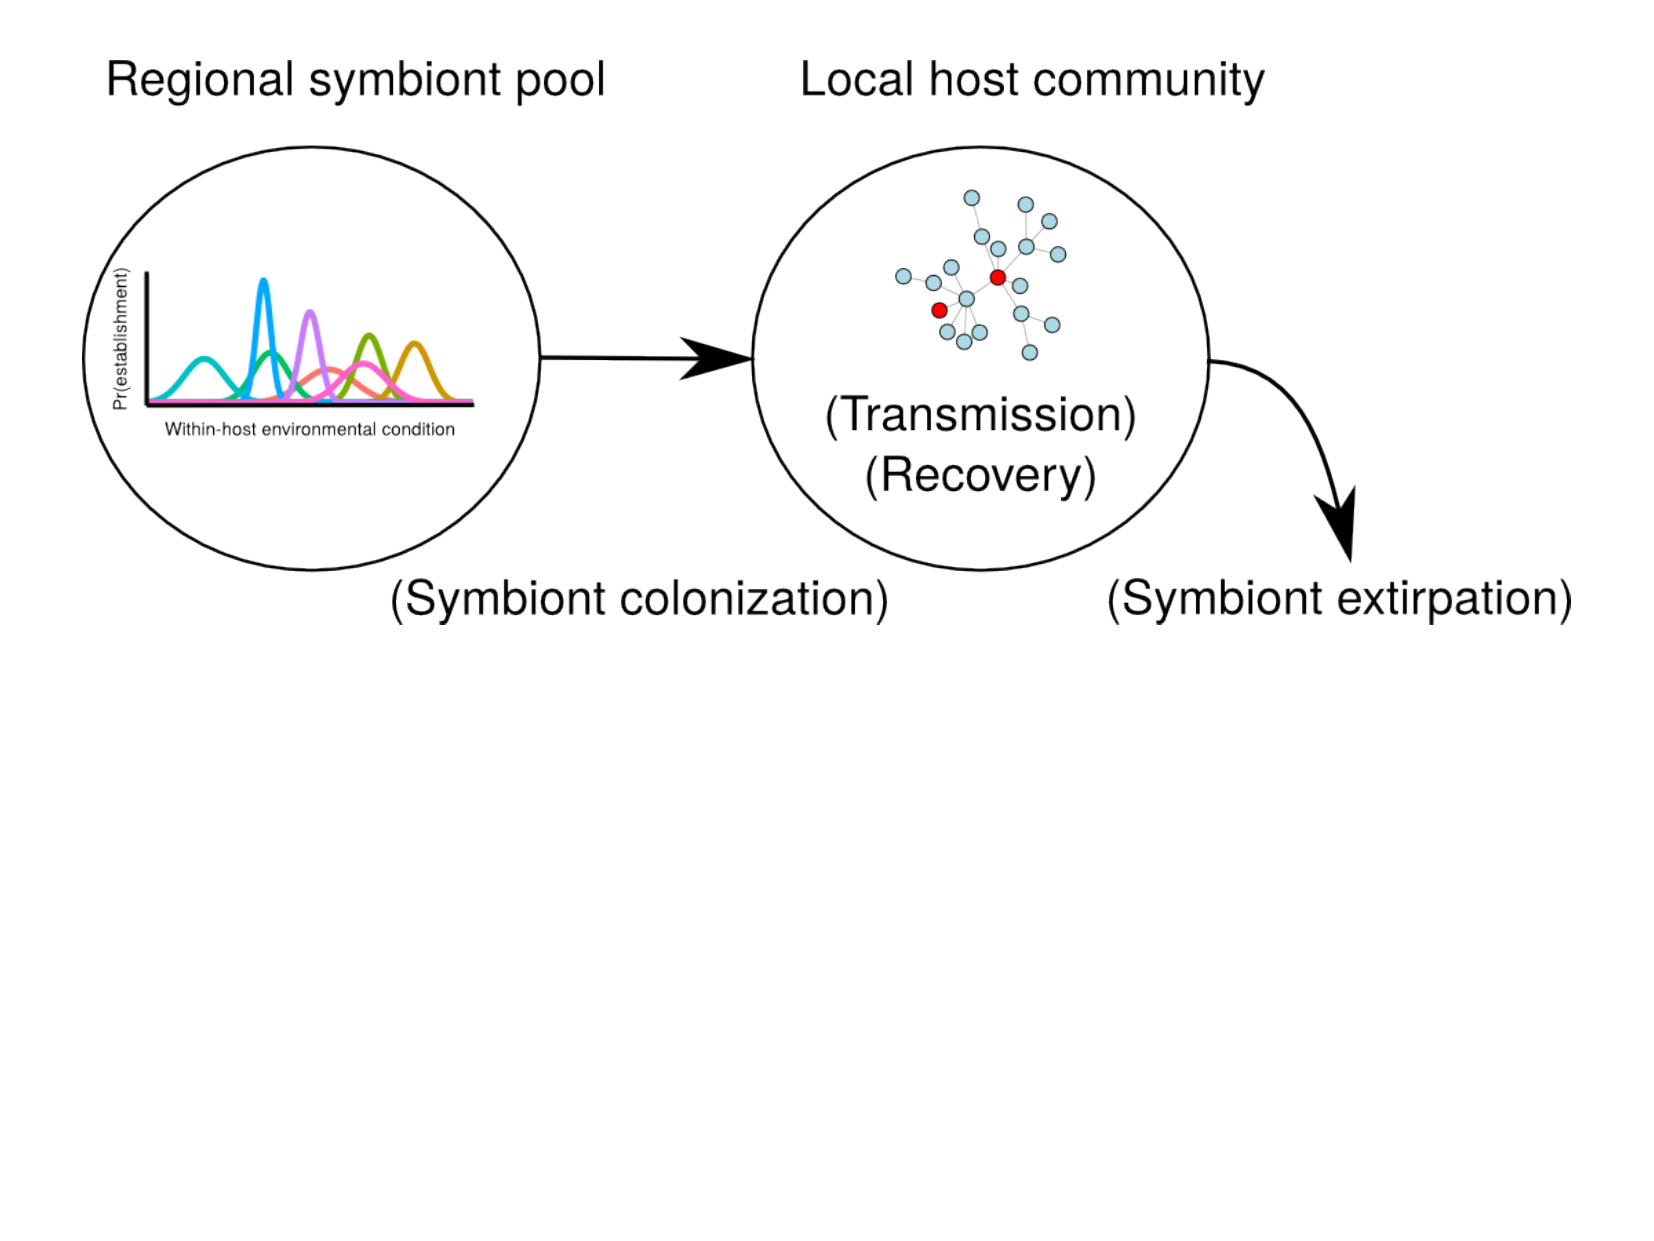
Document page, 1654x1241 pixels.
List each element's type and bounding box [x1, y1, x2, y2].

picture [82, 60, 1571, 626]
